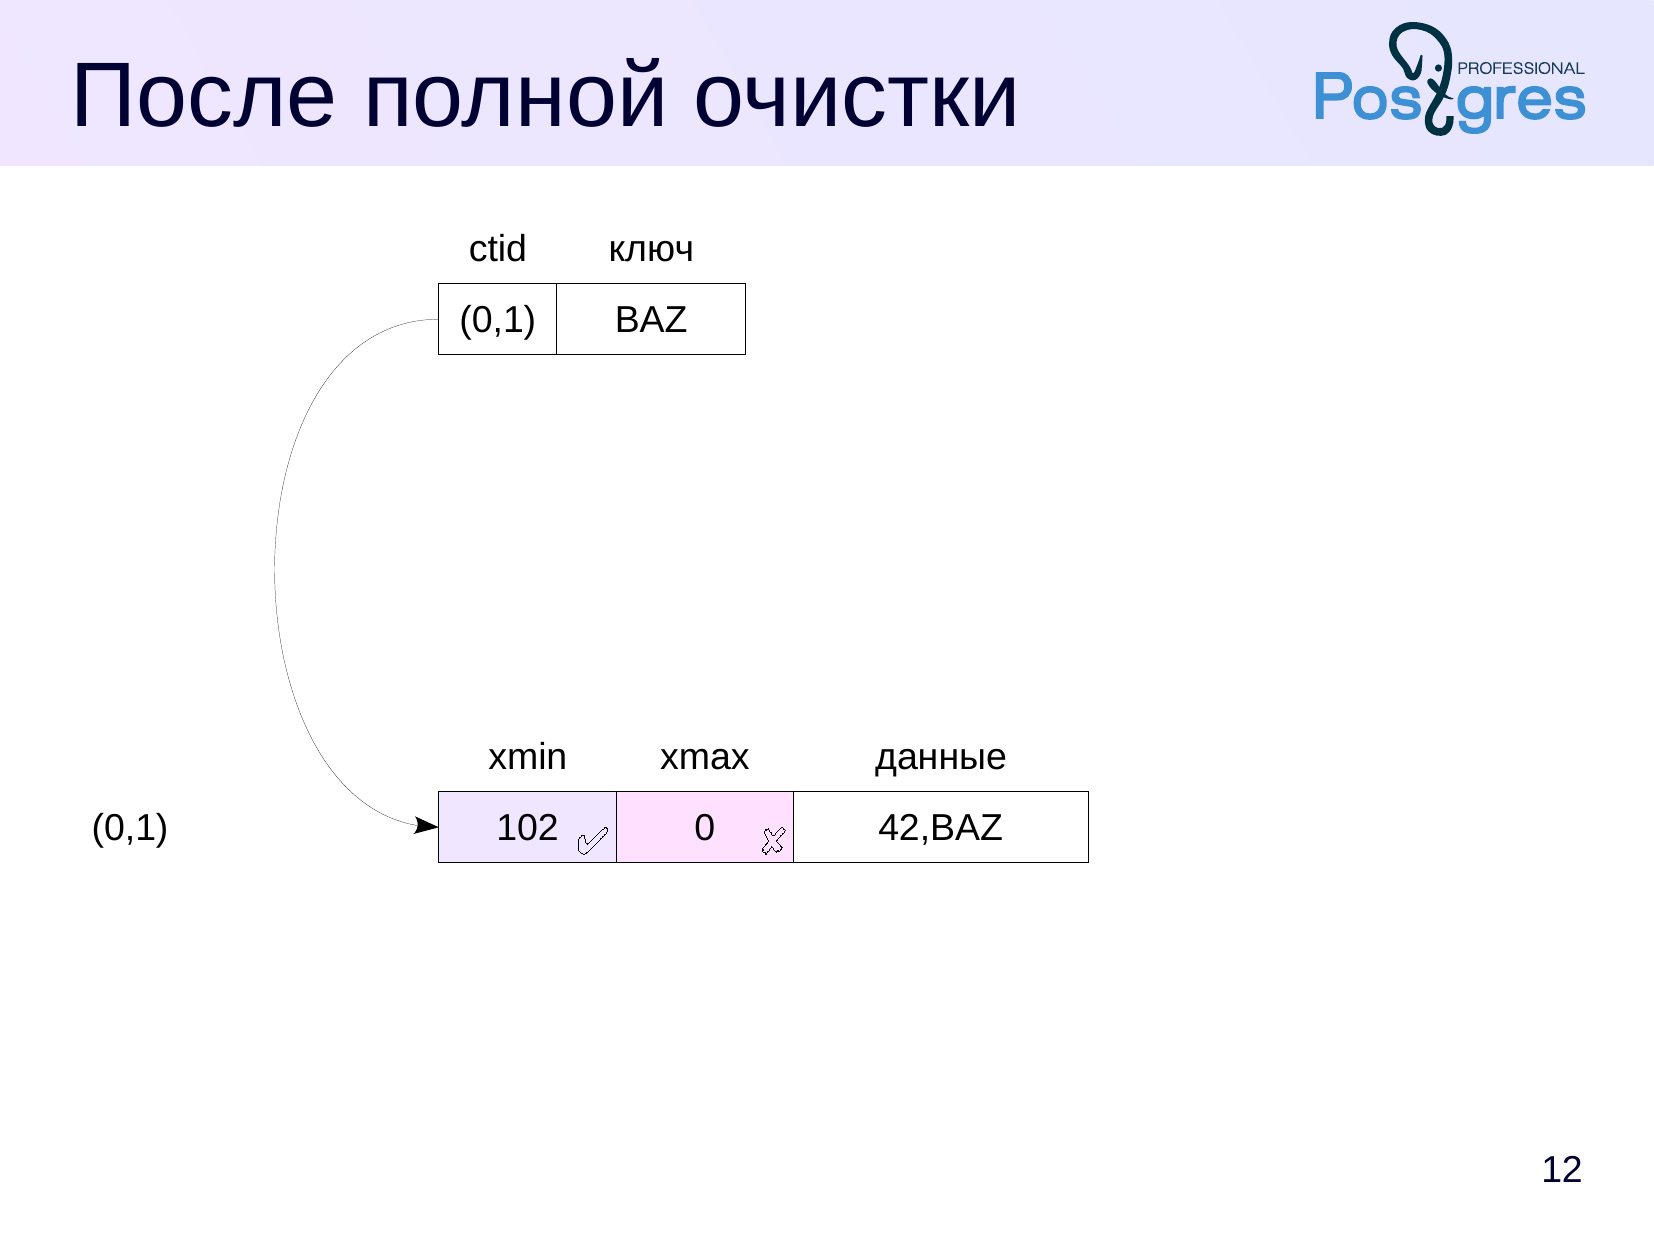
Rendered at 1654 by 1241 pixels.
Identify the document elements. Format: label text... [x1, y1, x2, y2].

title После полной очистки [70, 43, 1241, 147]
text_box ctid [438, 212, 556, 283]
text_box ключ [556, 212, 746, 283]
list [70, 283, 1583, 1141]
